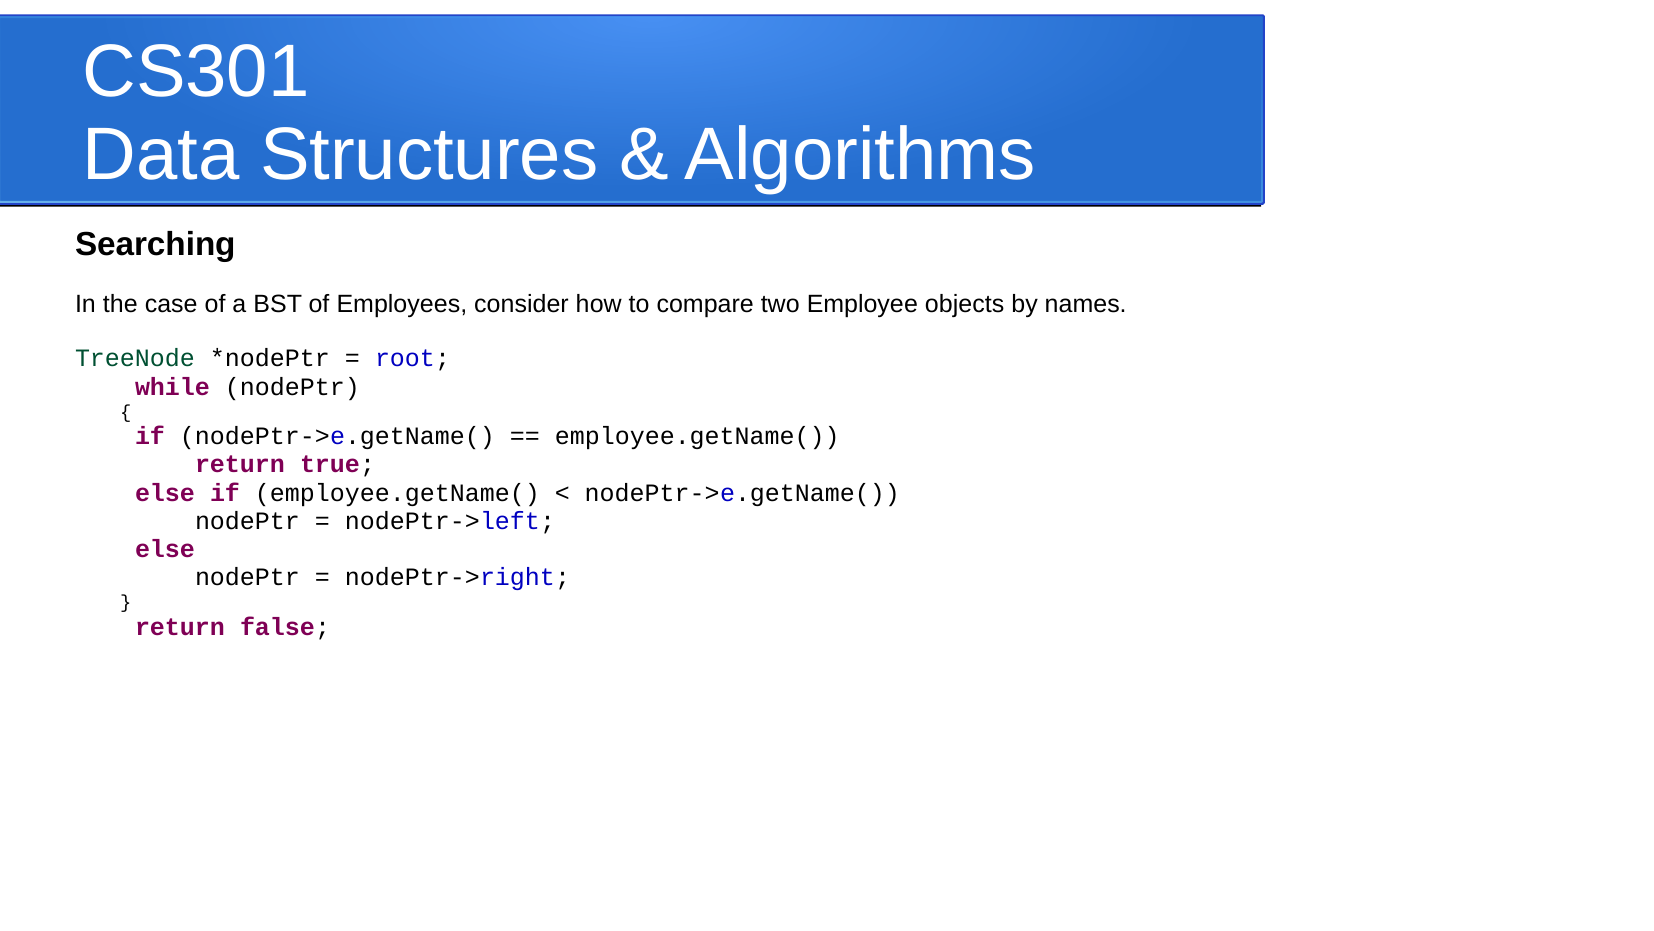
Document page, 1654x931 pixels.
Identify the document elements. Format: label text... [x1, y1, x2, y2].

title CS301 Data Structures & Algorithms [82, 29, 1235, 196]
subtitle Searching In the case of a BST of Employees, consider how to compare two Employee objects by names. TreeNode *nodePtr = root; while (nodePtr) { if (nodePtr->e.getName() == employee.getName()) return true; else if (employee.getName() < nodePtr->e.getName()) nodePtr = nodePtr->left; else nodePtr = nodePtr->right; } return false; [75, 225, 1306, 796]
